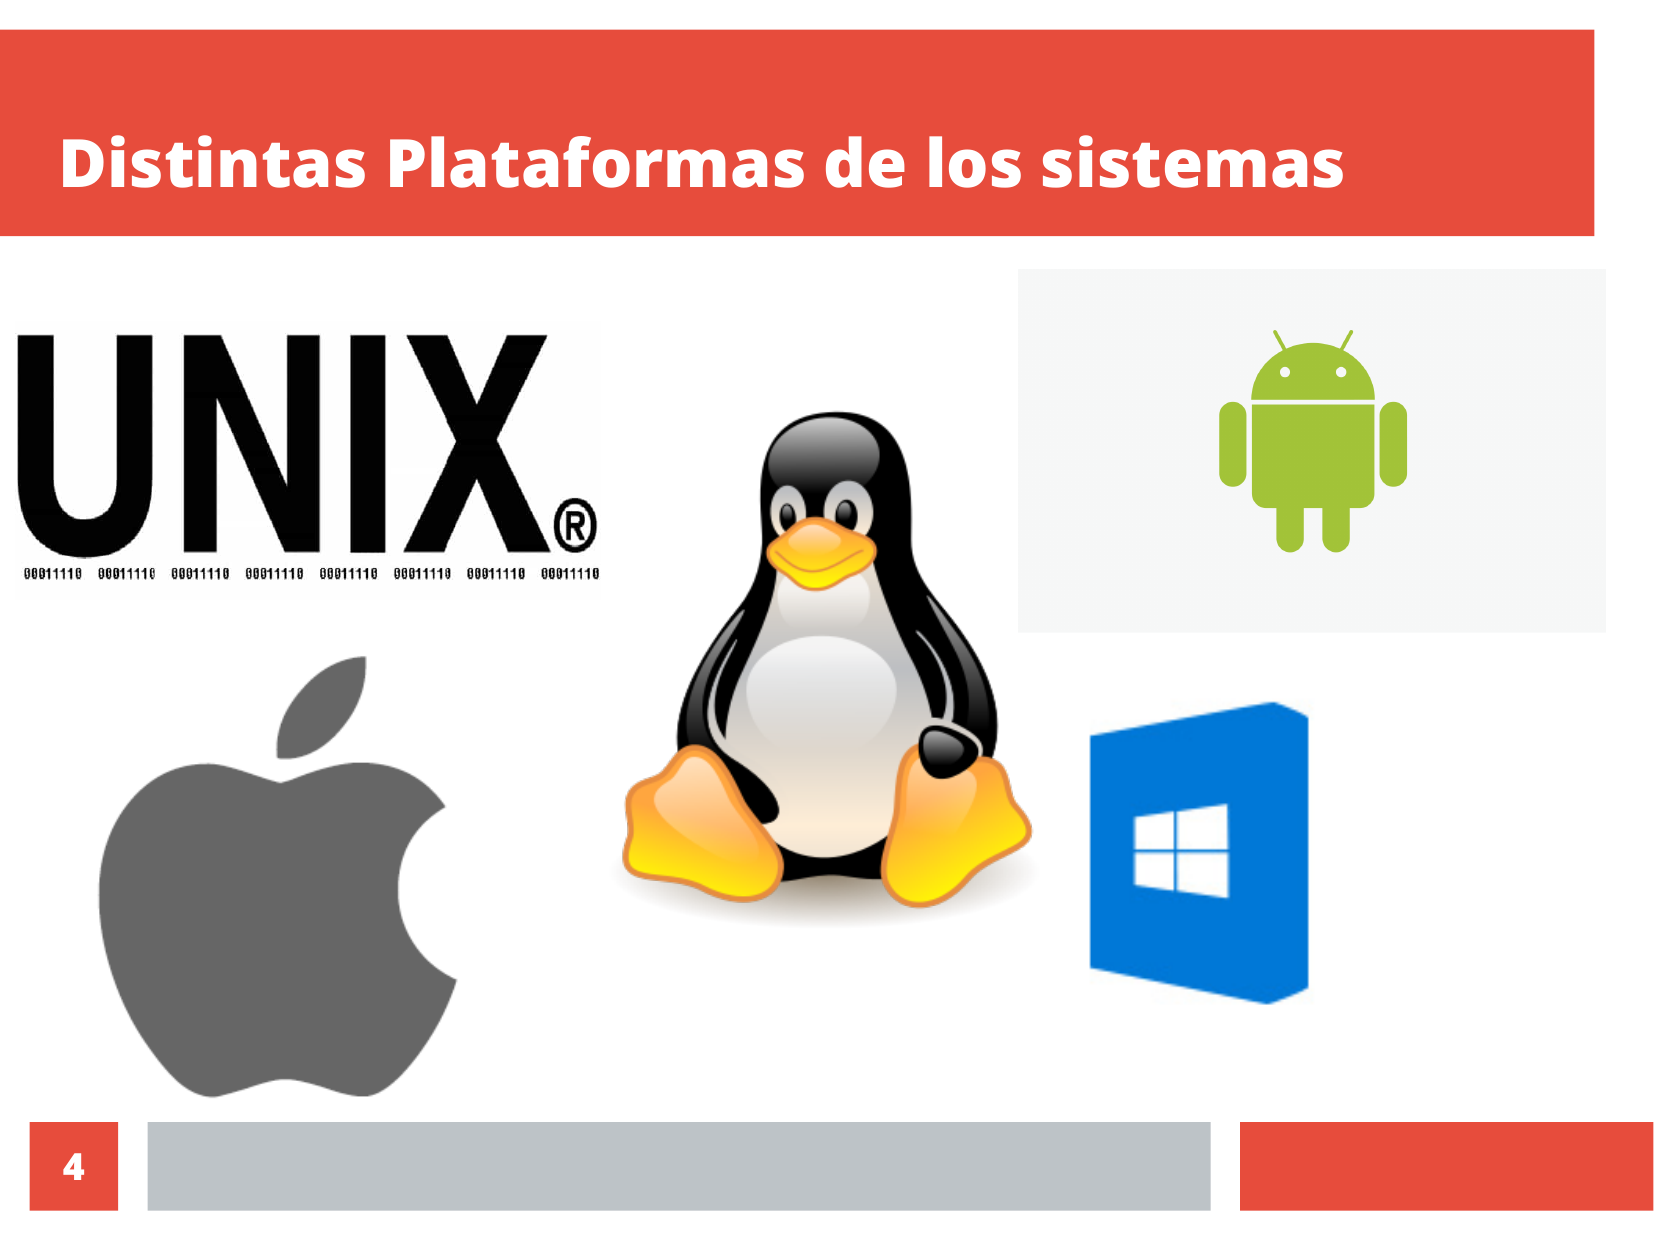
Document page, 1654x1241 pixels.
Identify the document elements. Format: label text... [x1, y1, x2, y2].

picture [15, 269, 1654, 1109]
title Distintas Plataformas de los sistemas [59, 59, 1595, 207]
picture [45, 644, 517, 1117]
